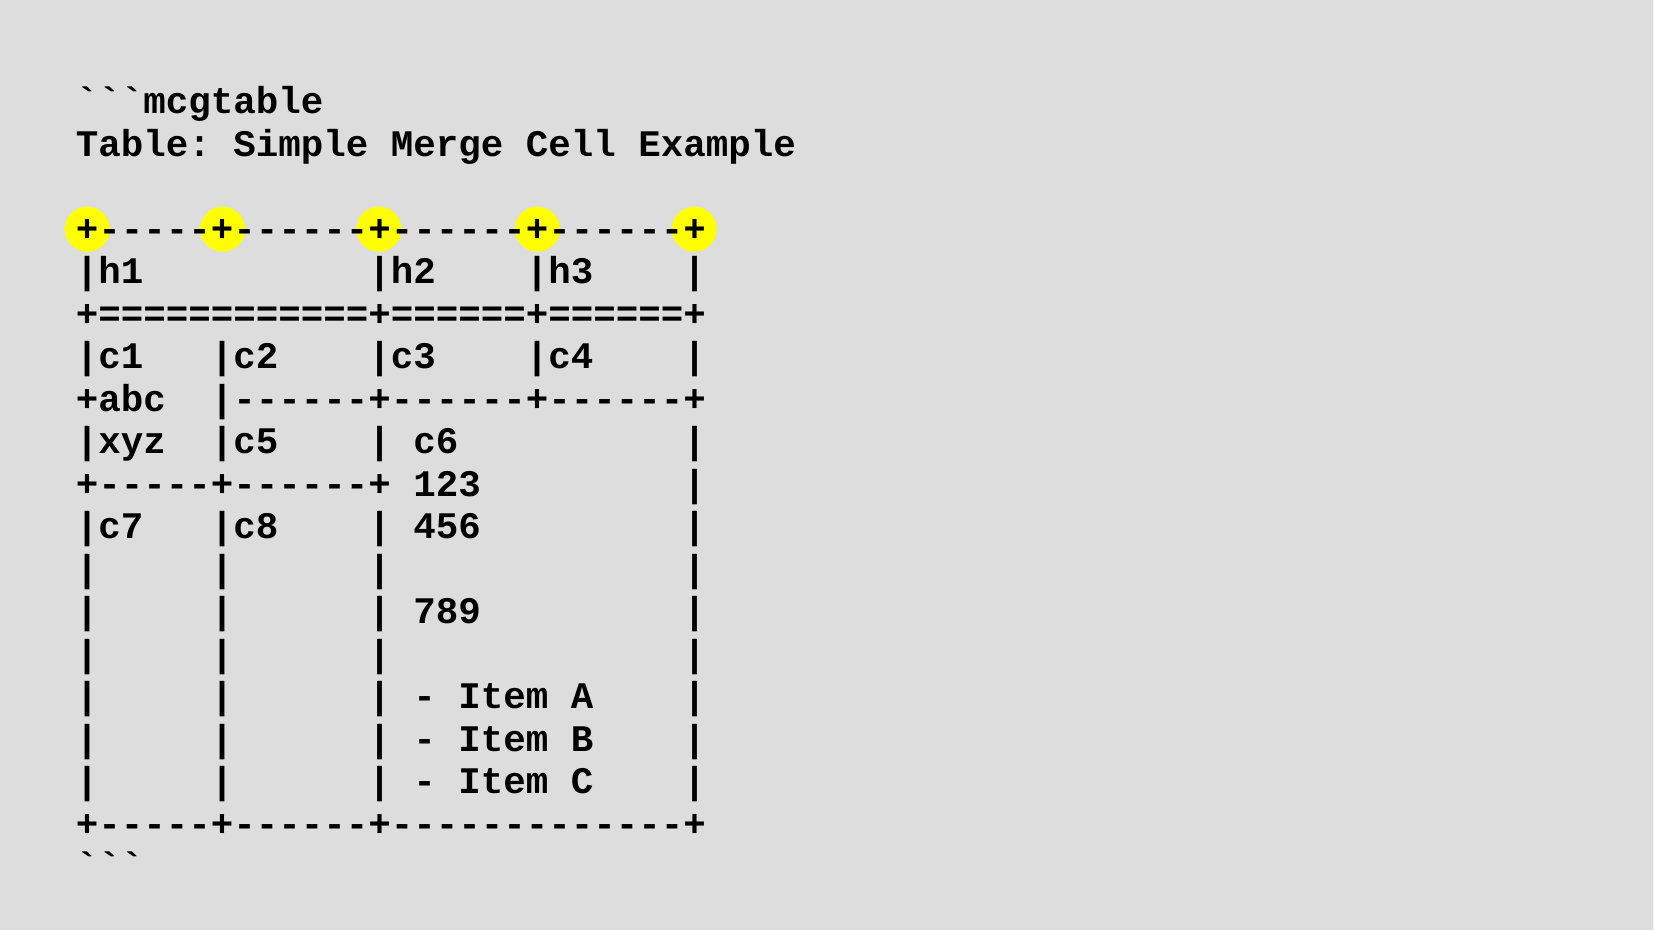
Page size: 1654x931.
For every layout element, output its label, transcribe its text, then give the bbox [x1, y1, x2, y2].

text_box ```mcgtable Table: Simple Merge Cell Example +-----+------+------+------+ |h1 |h2 |h3 | +============+======+======+ |c1 |c2 |c3 |c4 | +abc |------+------+------+ |xyz |c5 | c6 | +-----+------+ 123 | |c7 |c8 | 456 | | | | | | | | 789 | | | | | | | | - Item A | | | | - Item B | | | | - Item C | +-----+------+-------------+ ``` [61, 75, 890, 931]
